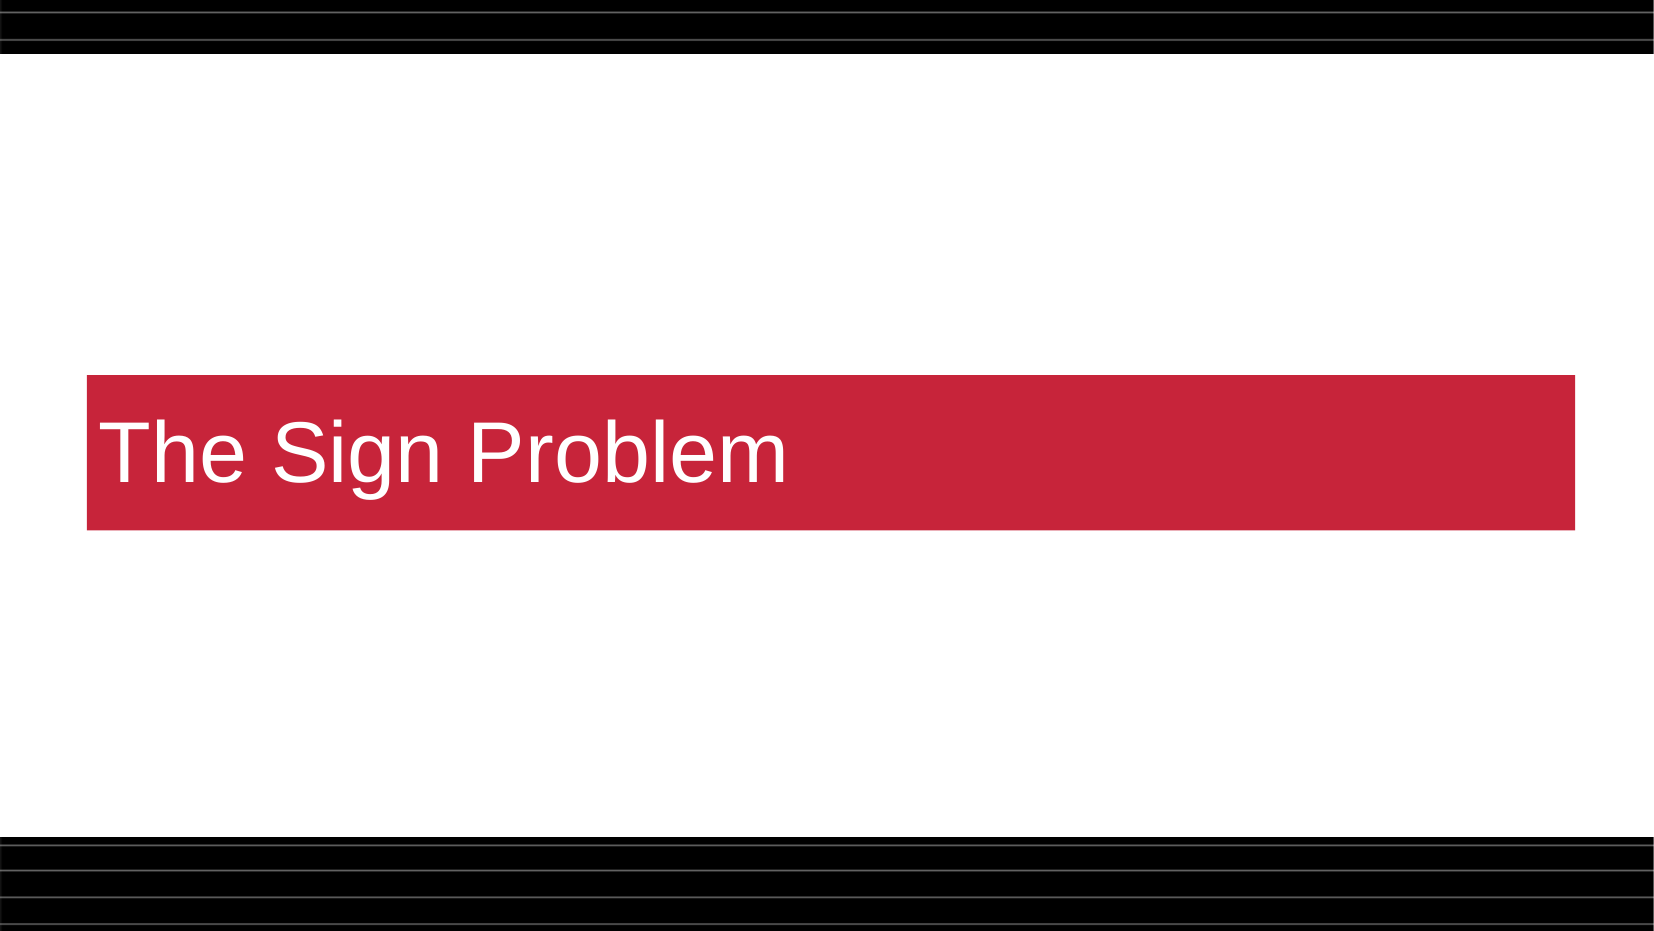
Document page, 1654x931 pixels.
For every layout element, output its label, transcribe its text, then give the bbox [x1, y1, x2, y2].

title The Sign Problem [86, 375, 1576, 531]
picture [0, 837, 1654, 931]
picture [0, 0, 1654, 54]
